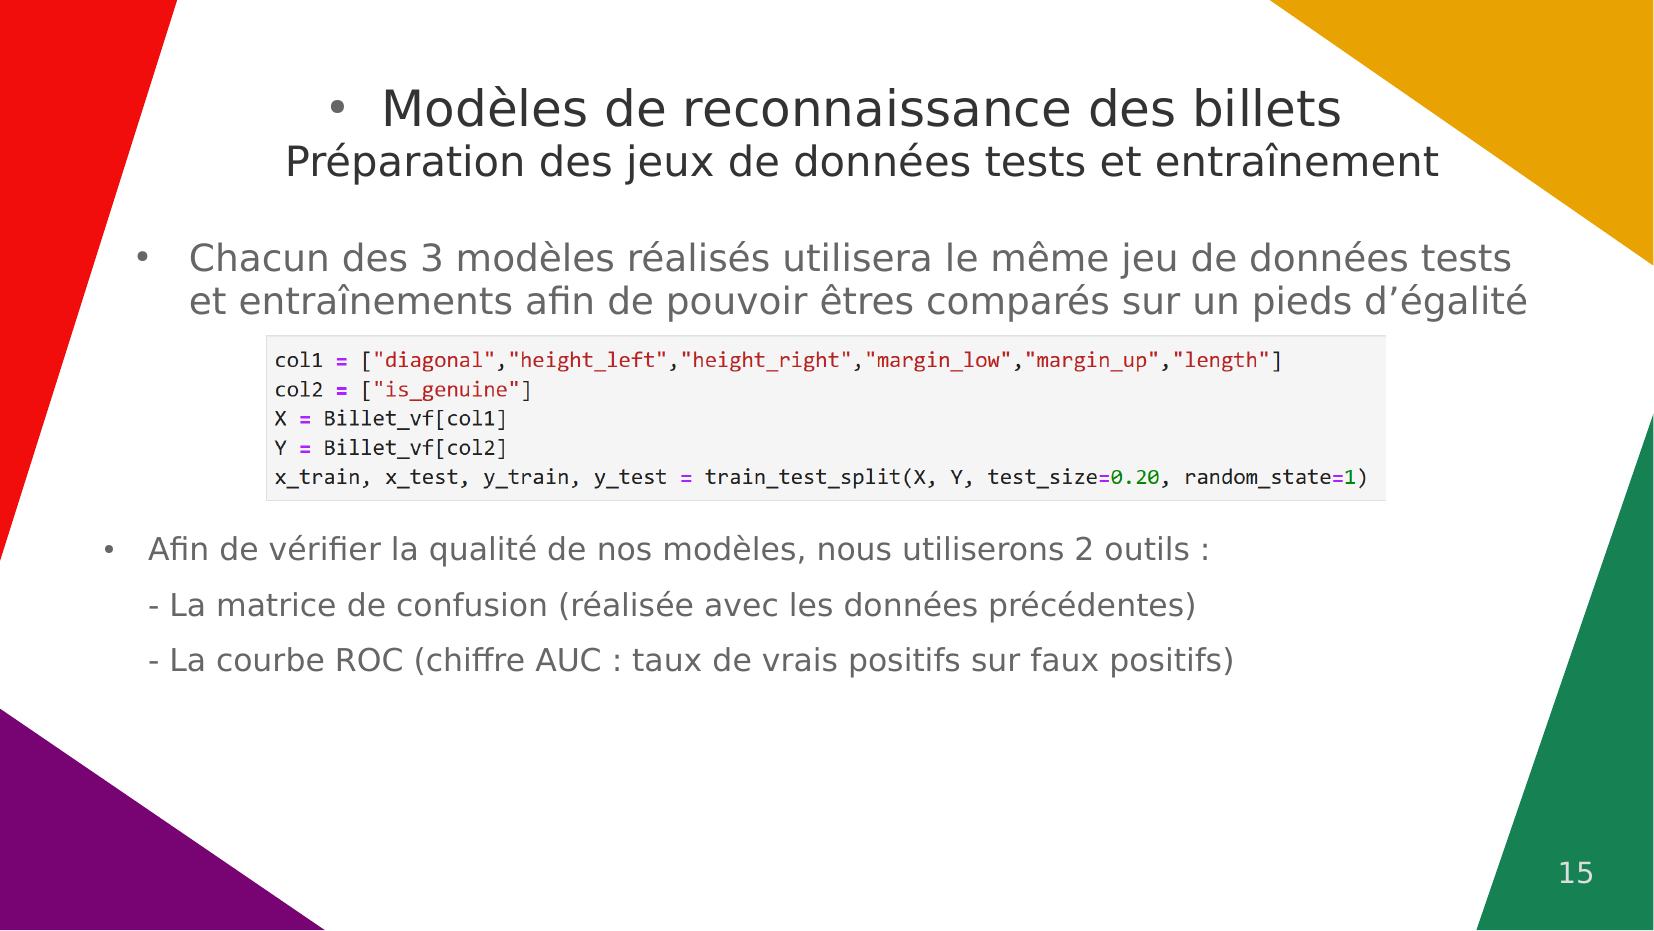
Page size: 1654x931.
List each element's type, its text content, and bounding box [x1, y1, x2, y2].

title Modèles de reconnaissance des billets Préparation des jeux de données tests et entraînement [118, 59, 1536, 207]
list Chacun des 3 modèles réalisés utilisera le même jeu de données tests et entraînements afin de pouvoir êtres comparés sur un pieds d’égalité [118, 236, 1536, 384]
picture [265, 335, 1386, 502]
list Afin de vérifier la qualité de nos modèles, nous utiliserons 2 outils : - La matrice de confusion (réalisée avec les données précédentes) - La courbe ROC (chiffre AUC : taux de vrais positifs sur faux positifs) [88, 531, 1506, 680]
